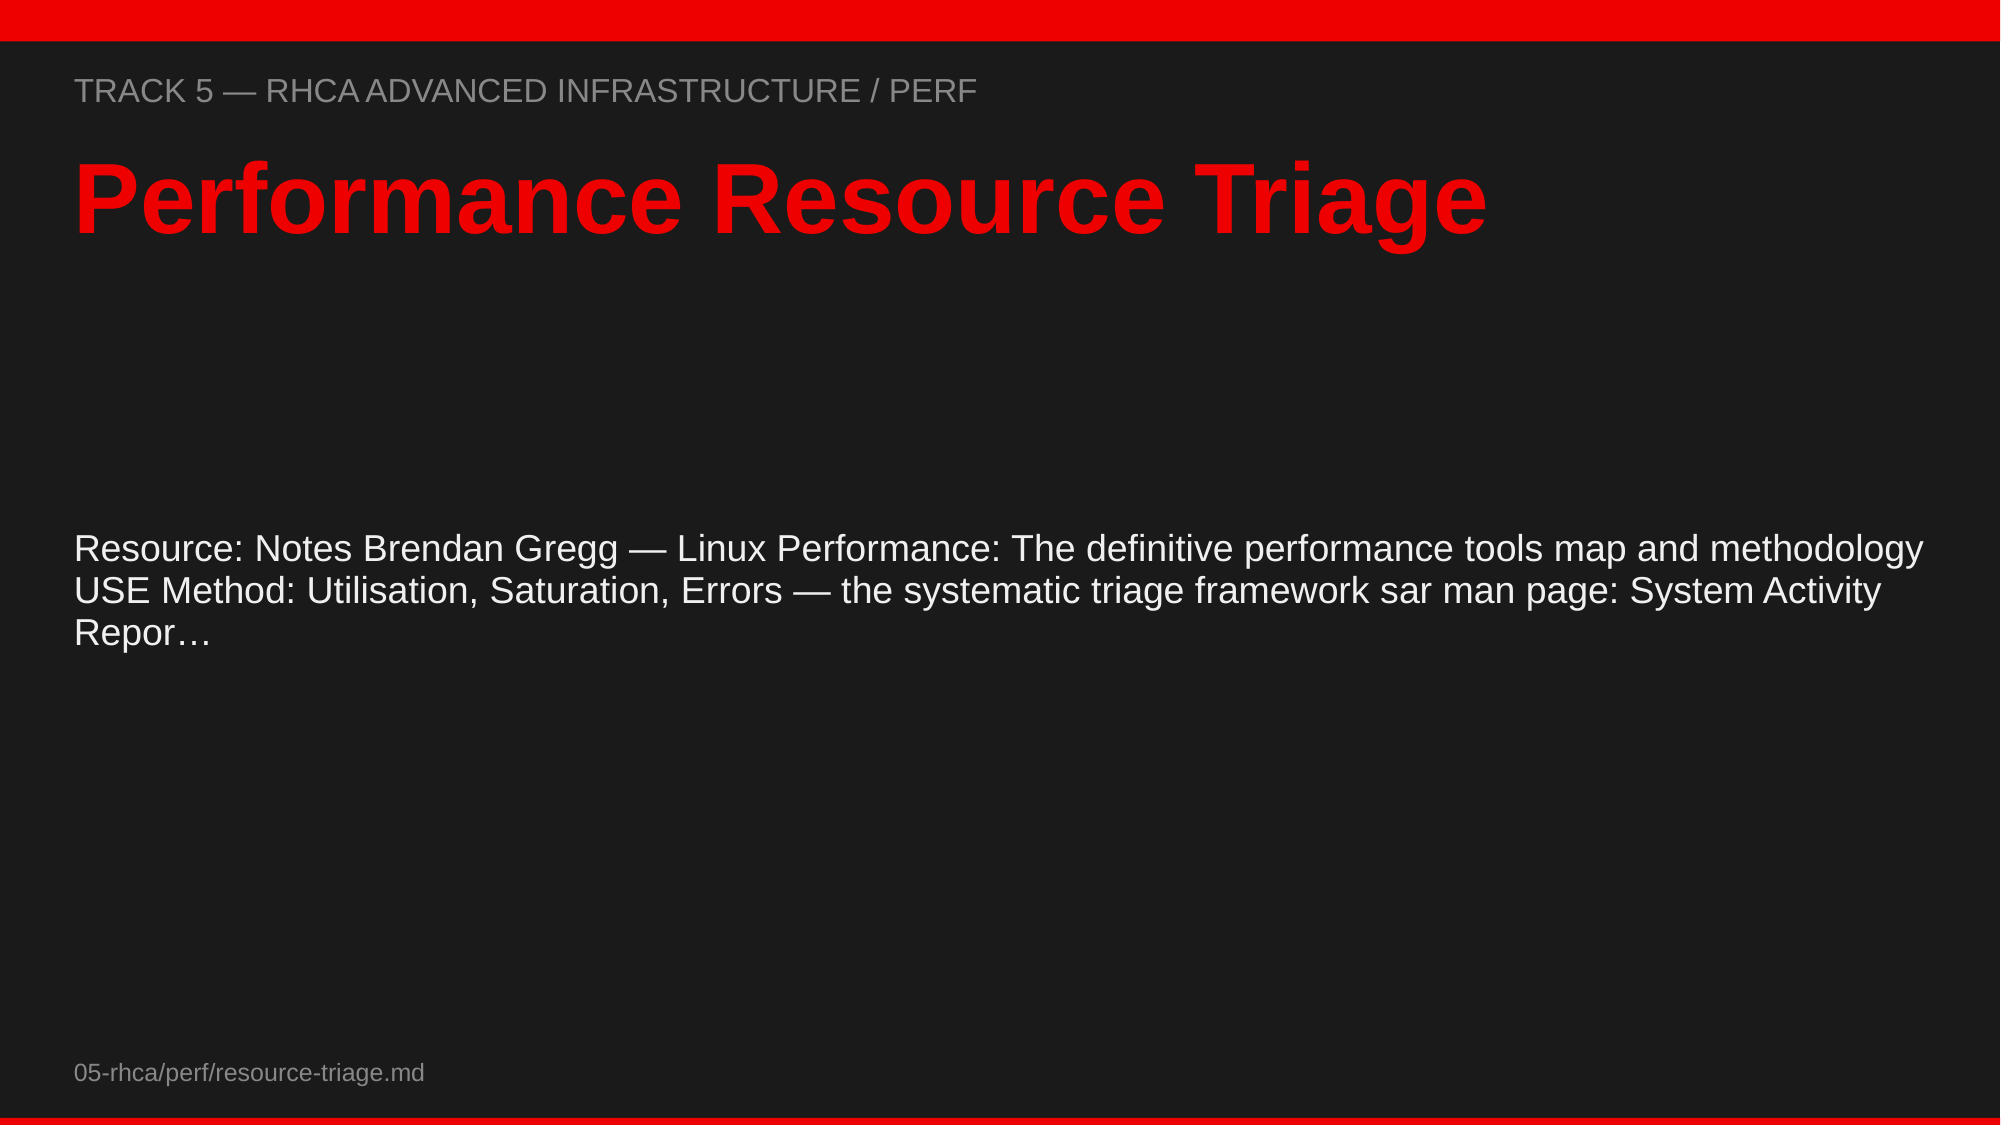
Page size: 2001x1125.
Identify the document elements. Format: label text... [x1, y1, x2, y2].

text_box 05-rhca/perf/resource-triage.md [59, 1051, 1942, 1093]
text_box Performance Resource Triage [59, 135, 1942, 461]
text_box Resource: Notes Brendan Gregg — Linux Performance: The definitive performance tools map and methodology USE Method: Utilisation, Saturation, Errors — the systematic triage framework sar man page: System Activity Repor… [59, 519, 1942, 727]
text_box [0, 0, 2001, 42]
text_box TRACK 5 — RHCA ADVANCED INFRASTRUCTURE / PERF [59, 64, 1942, 119]
text_box [0, 1117, 2001, 1125]
